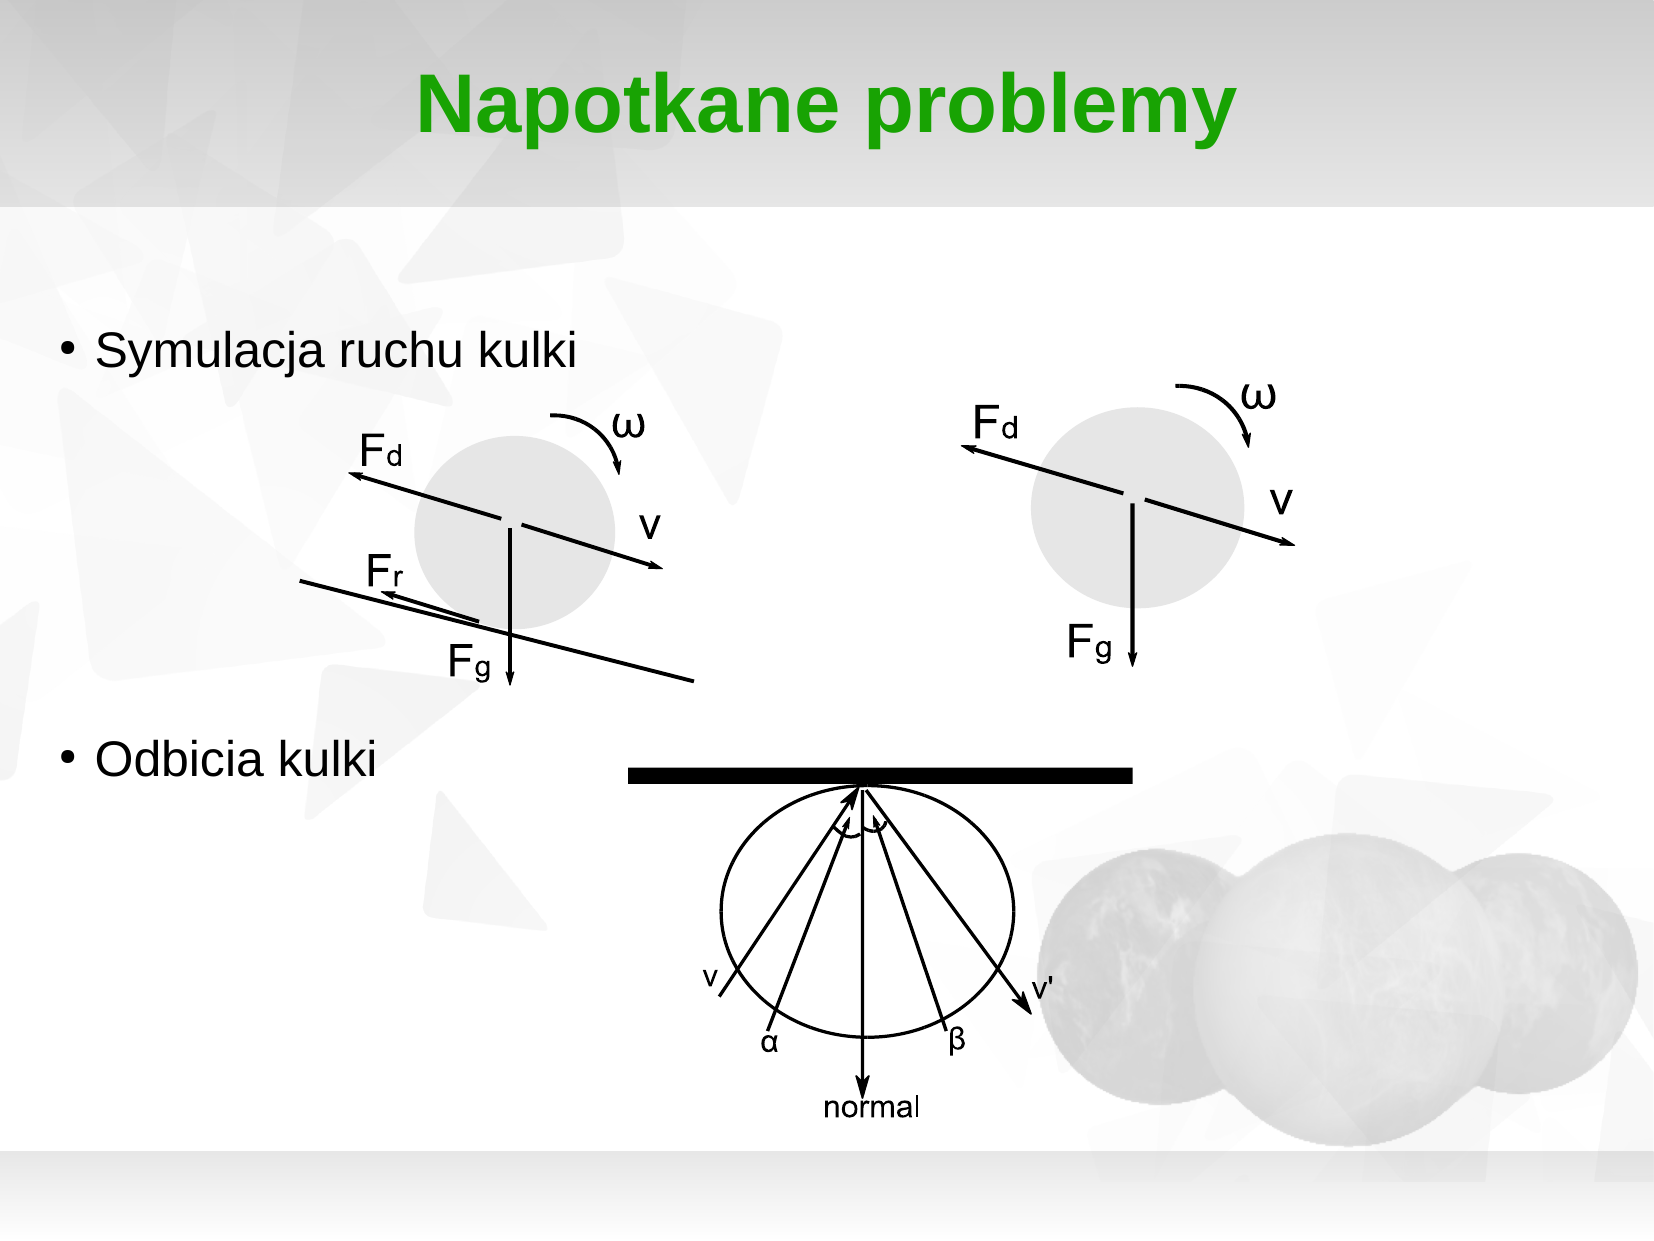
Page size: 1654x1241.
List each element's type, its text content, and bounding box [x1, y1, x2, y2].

picture [960, 383, 1324, 680]
title Napotkane problemy [59, 29, 1595, 178]
picture [0, 0, 783, 931]
picture [620, 560, 1654, 1182]
picture [297, 413, 709, 698]
list Symulacja ruchu kulki Odbicia kulki [59, 225, 1595, 945]
